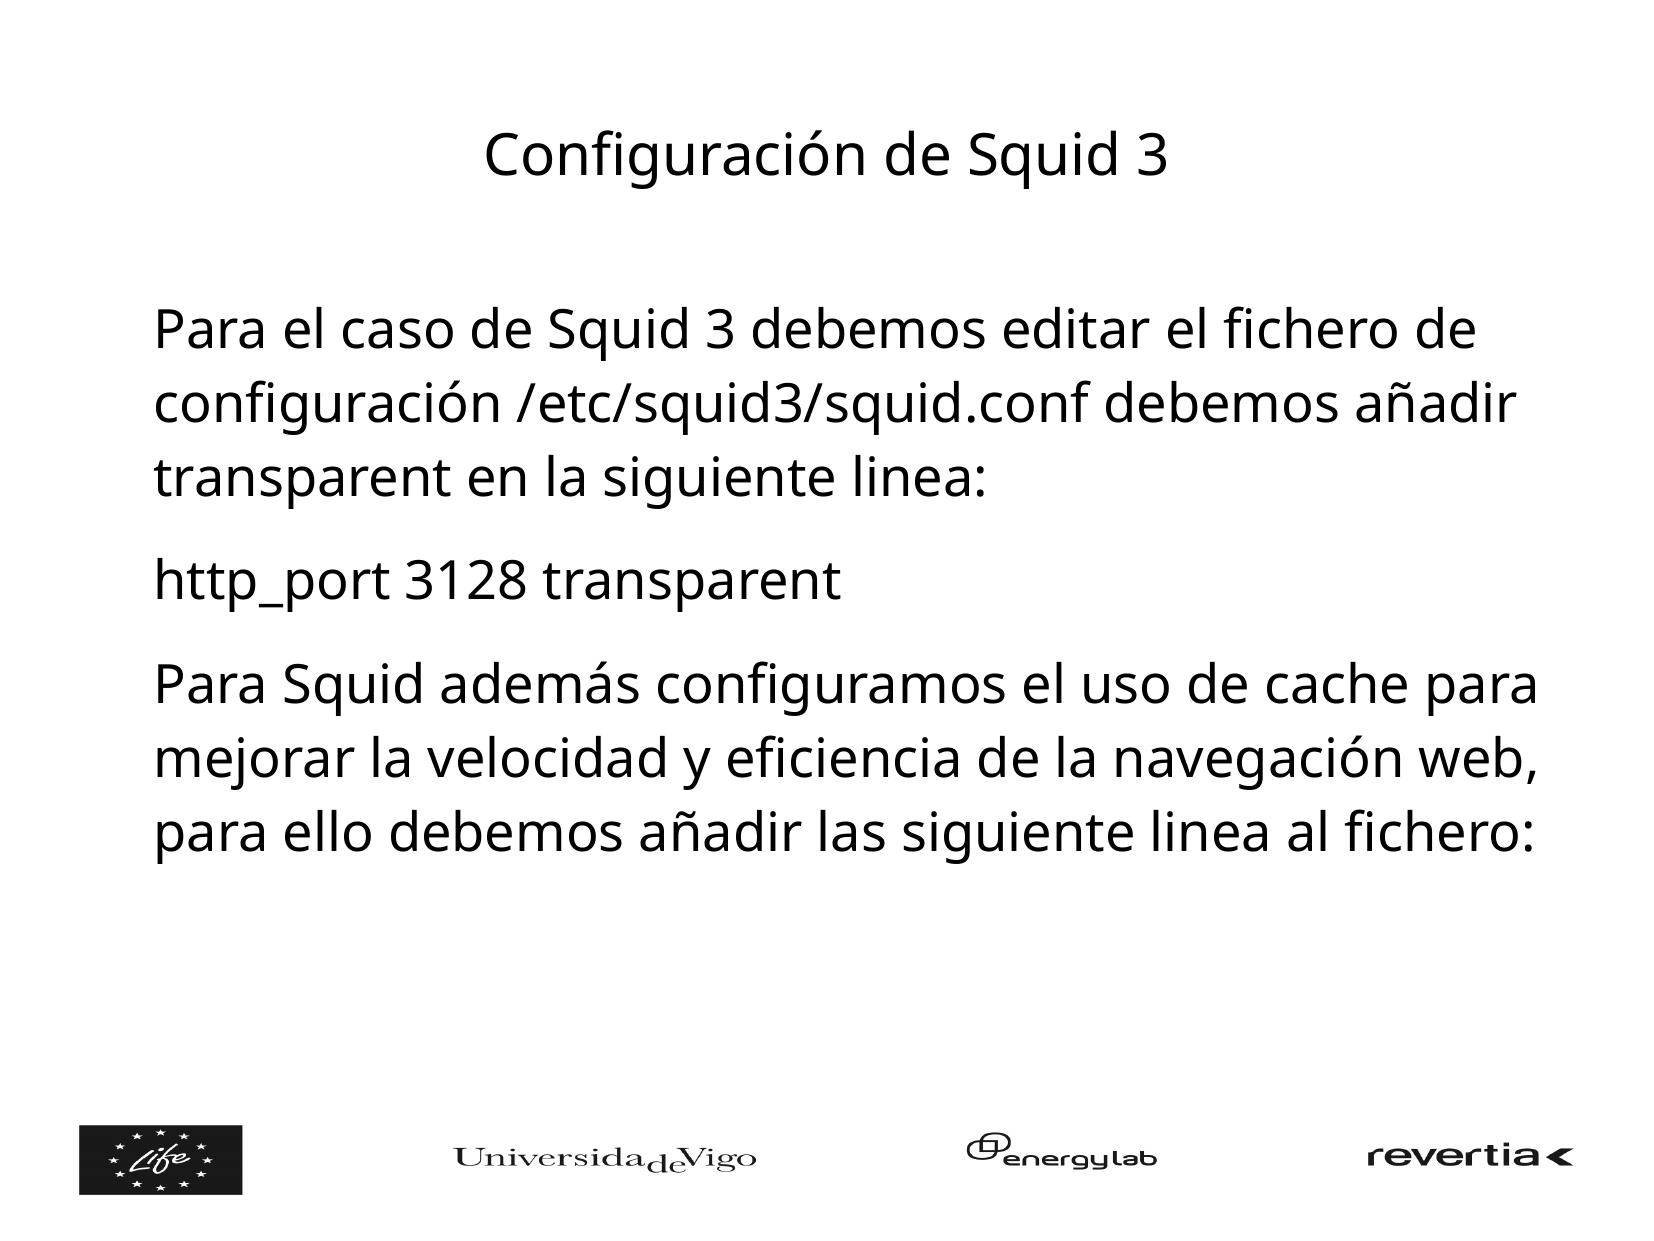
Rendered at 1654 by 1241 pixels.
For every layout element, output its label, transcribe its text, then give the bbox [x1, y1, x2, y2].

list Para el caso de Squid 3 debemos editar el fichero de configuración /etc/squid3/squid.conf debemos añadir transparent en la siguiente linea: http_port 3128 transparent Para Squid además configuramos el uso de cache para mejorar la velocidad y eficiencia de la navegación web, para ello debemos añadir las siguiente linea al fichero: [82, 290, 1571, 1010]
title Configuración de Squid 3 [82, 49, 1571, 257]
picture [0, 1009, 1654, 1241]
